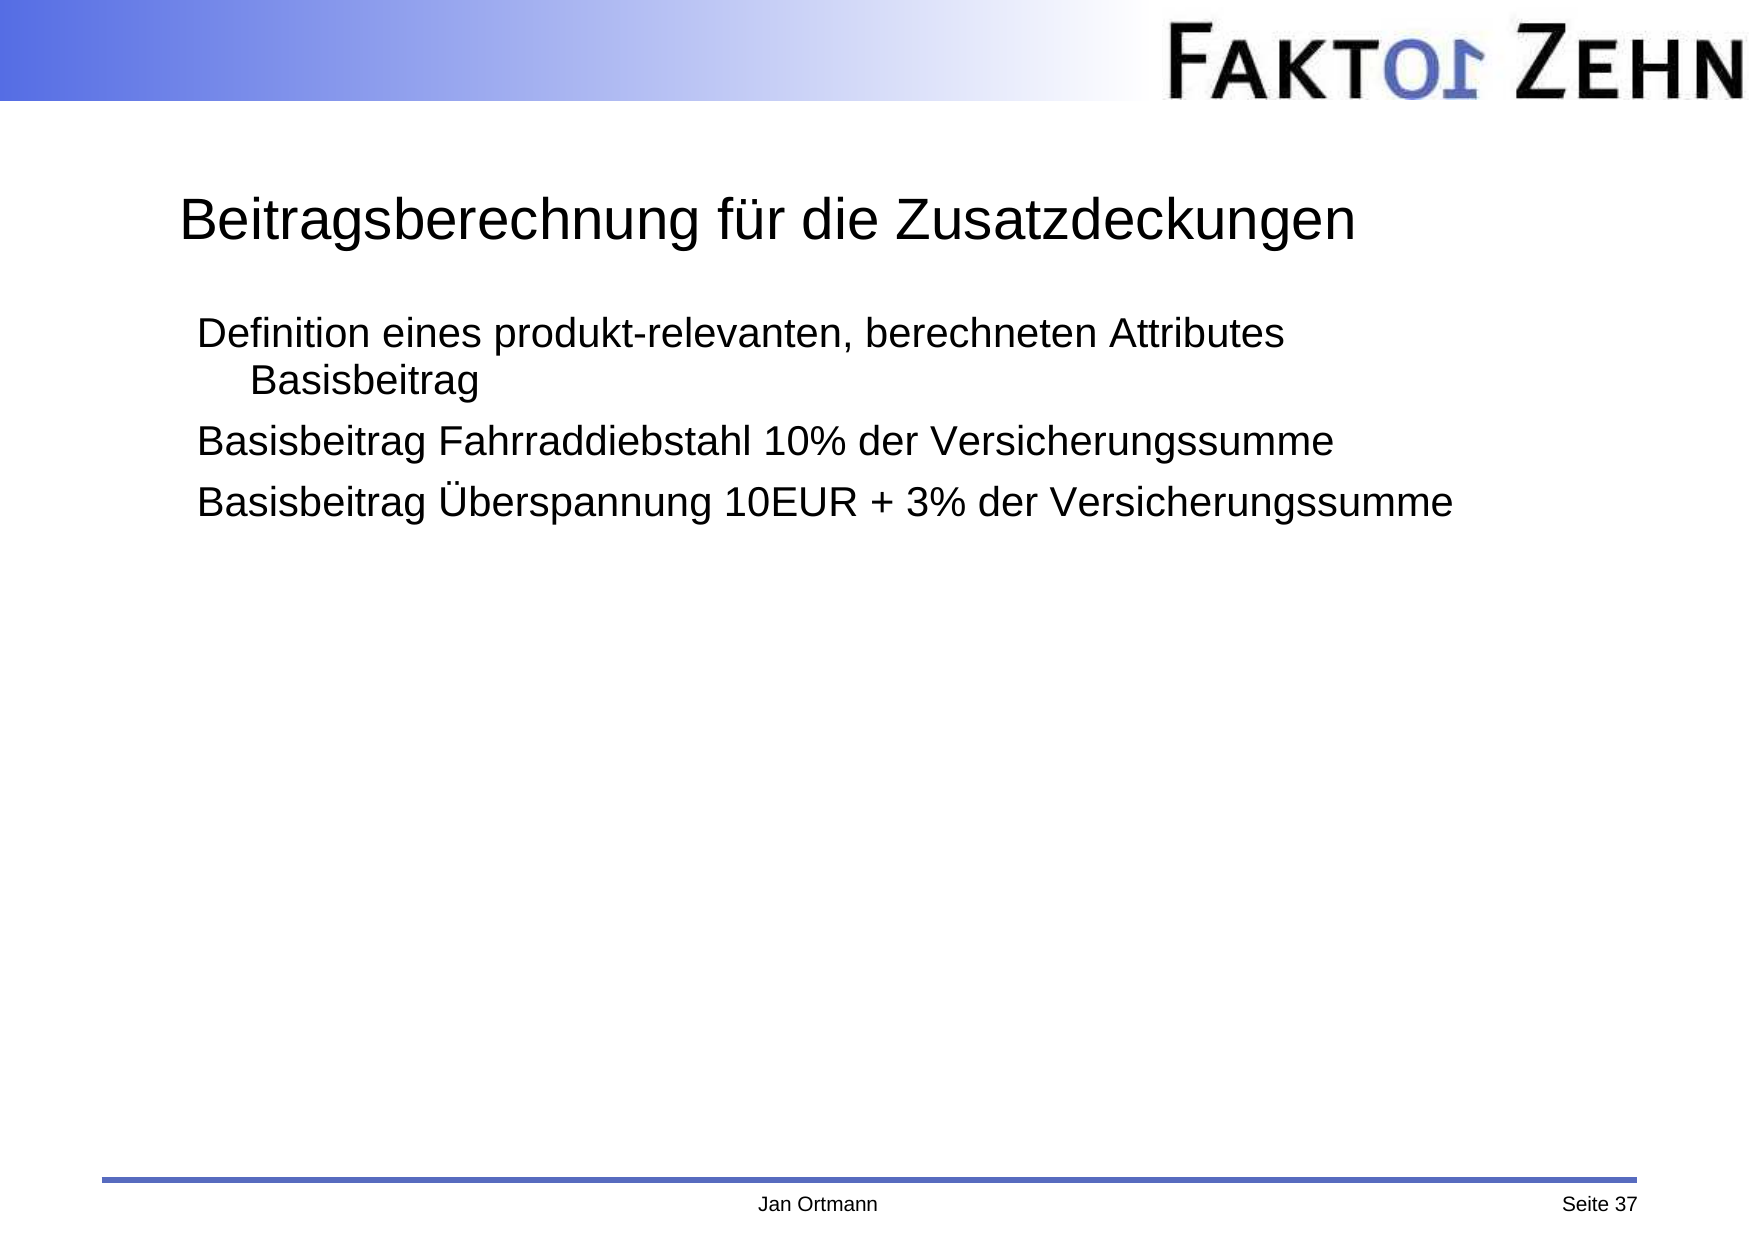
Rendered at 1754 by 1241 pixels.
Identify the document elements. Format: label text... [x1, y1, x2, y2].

list Definition eines produkt-relevanten, berechneten Attributes Basisbeitrag Basisbeitrag Fahrraddiebstahl 10% der Versicherungssumme Basisbeitrag Überspannung 10EUR + 3% der Versicherungssumme [179, 310, 1576, 1078]
title Beitragsberechnung für die Zusatzdeckungen [179, 142, 1576, 296]
picture [1162, 7, 1752, 100]
